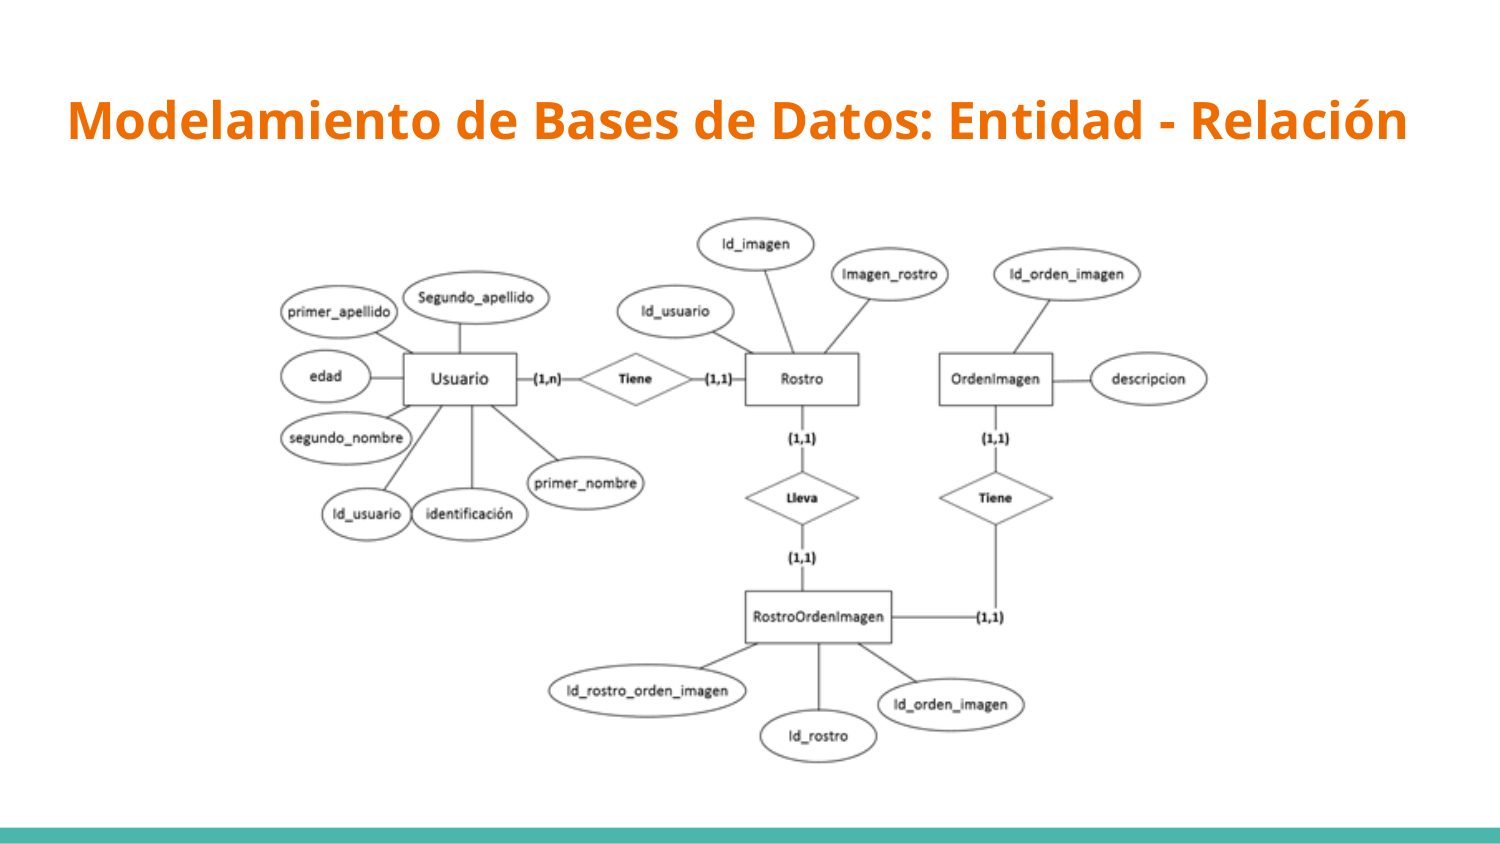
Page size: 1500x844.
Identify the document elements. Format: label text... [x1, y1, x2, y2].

title Modelamiento de Bases de Datos: Entidad - Relación [51, 72, 1449, 189]
picture [259, 204, 1241, 770]
